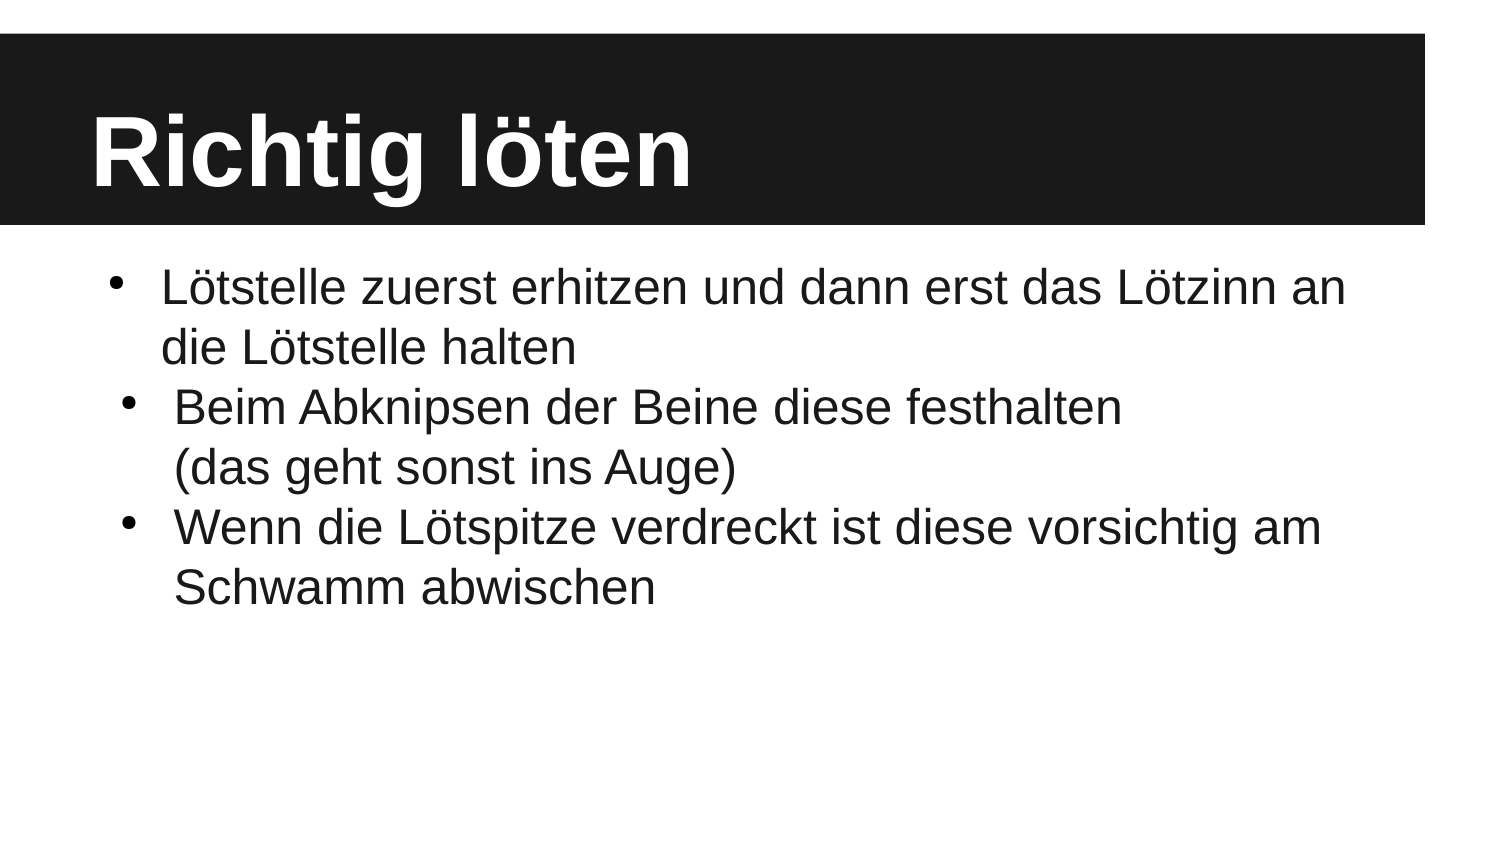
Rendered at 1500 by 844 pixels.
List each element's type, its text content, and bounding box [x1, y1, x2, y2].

title Richtig löten [75, 33, 1425, 221]
list Lötstelle zuerst erhitzen und dann erst das Lötzinn an die Lötstelle halten Beim Abknipsen der Beine diese festhalten (das geht sonst ins Auge) Wenn die Lötspitze verdreckt ist diese vorsichtig am Schwamm abwischen [75, 239, 1425, 808]
